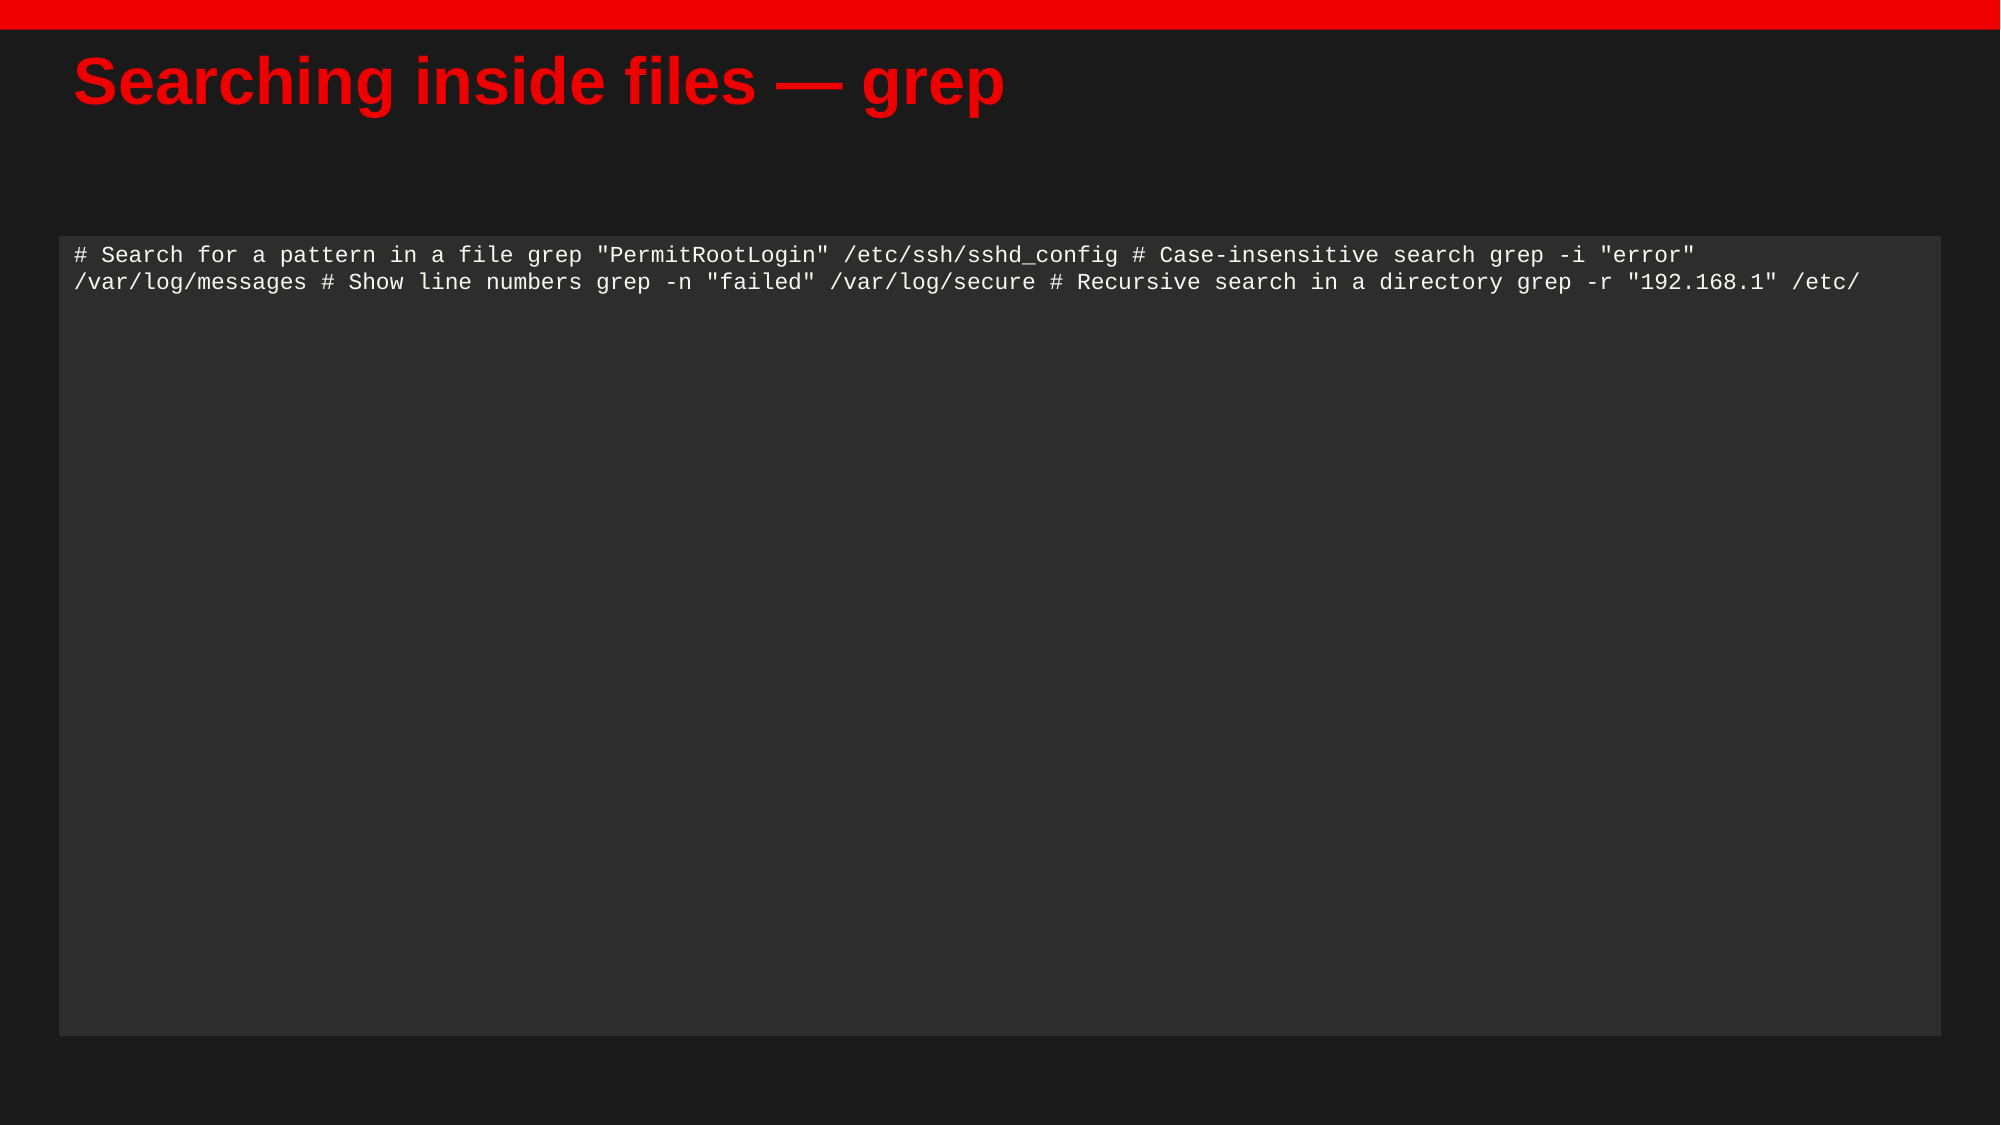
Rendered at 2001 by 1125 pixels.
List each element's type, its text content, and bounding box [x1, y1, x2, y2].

text_box [0, 0, 2001, 30]
text_box Searching inside files — grep [59, 36, 1942, 208]
text_box # Search for a pattern in a file grep "PermitRootLogin" /etc/ssh/sshd_config # Case-insensitive search grep -i "error" /var/log/messages # Show line numbers grep -n "failed" /var/log/secure # Recursive search in a directory grep -r "192.168.1" /etc/ [59, 236, 1942, 1037]
